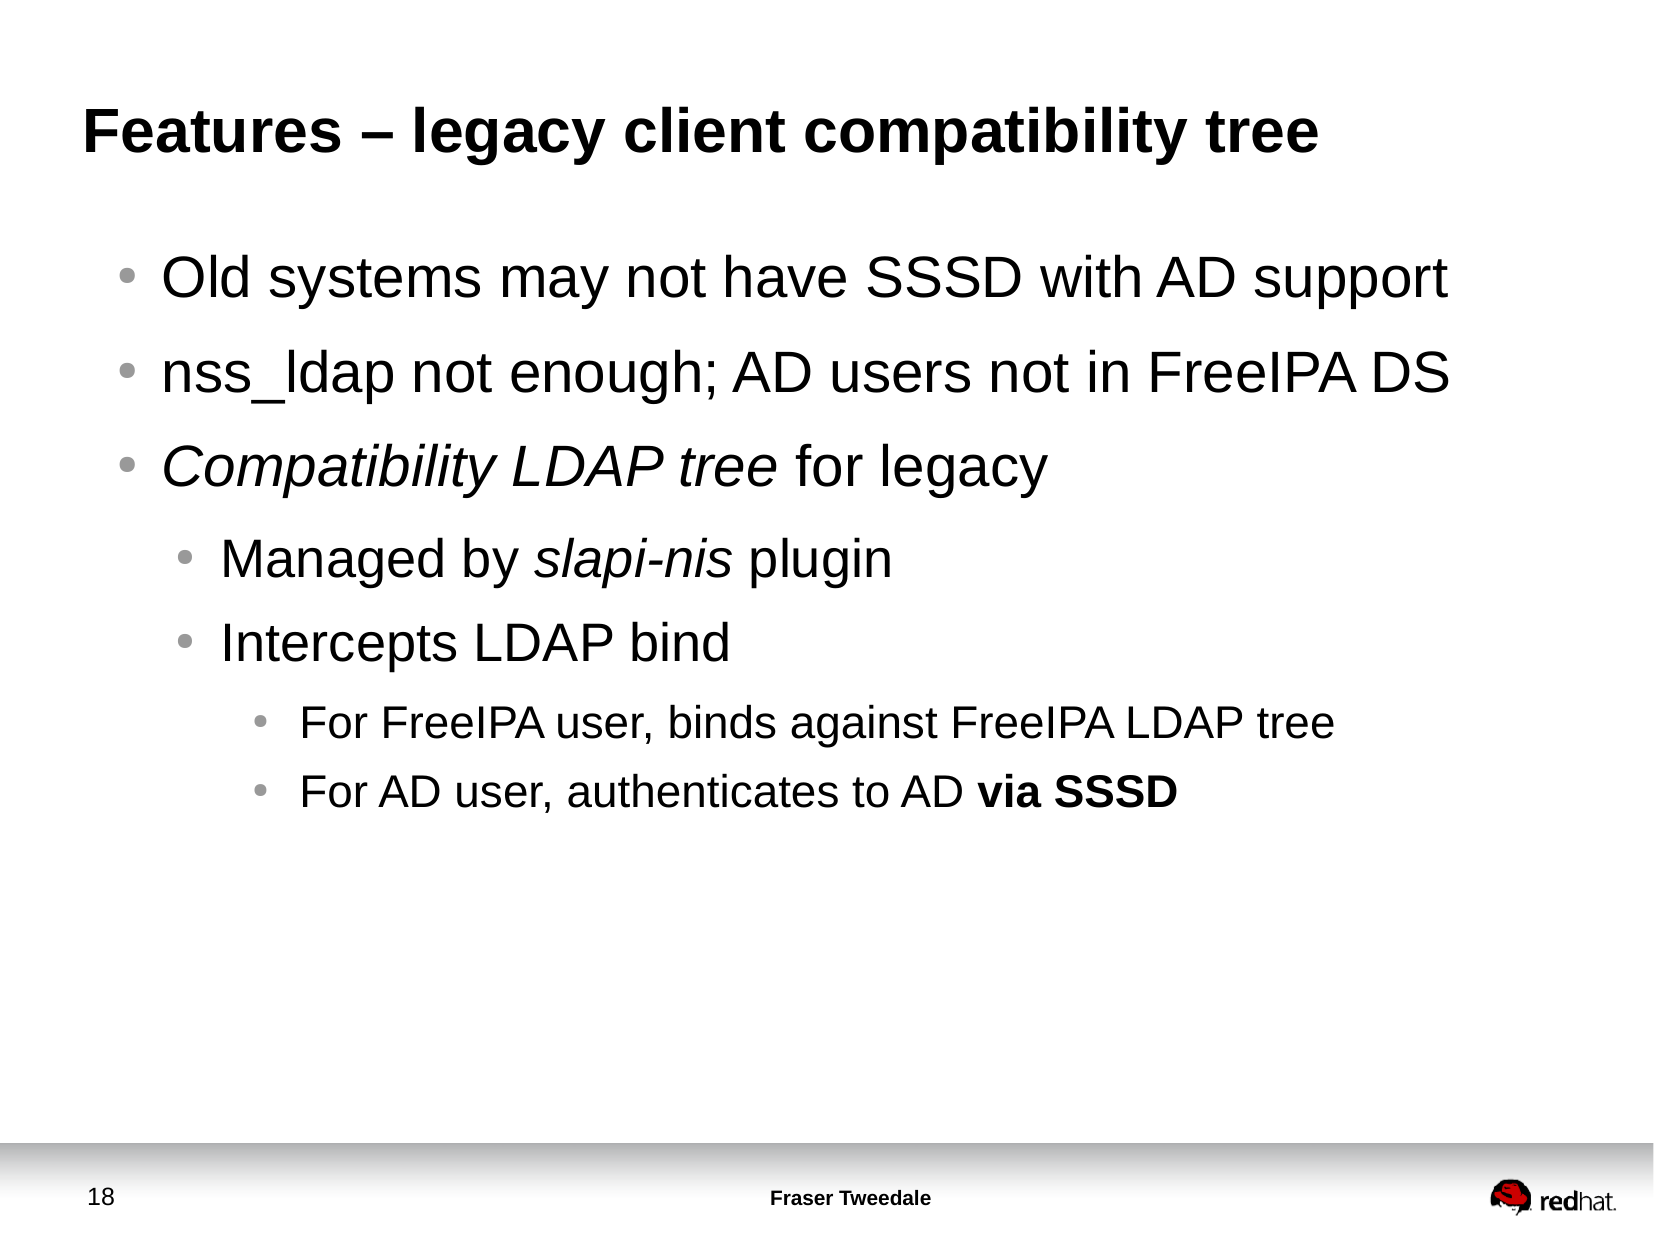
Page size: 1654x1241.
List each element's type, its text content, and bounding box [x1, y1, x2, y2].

title Features – legacy client compatibility tree [82, 37, 1571, 226]
picture [0, 1143, 1654, 1241]
list Old systems may not have SSSD with AD support nss_ldap not enough; AD users not in FreeIPA DS Compatibility LDAP tree for legacy Managed by slapi-nis plugin Intercepts LDAP bind For FreeIPA user, binds against FreeIPA LDAP tree For AD user, authenticates to AD via SSSD [86, 244, 1576, 1039]
